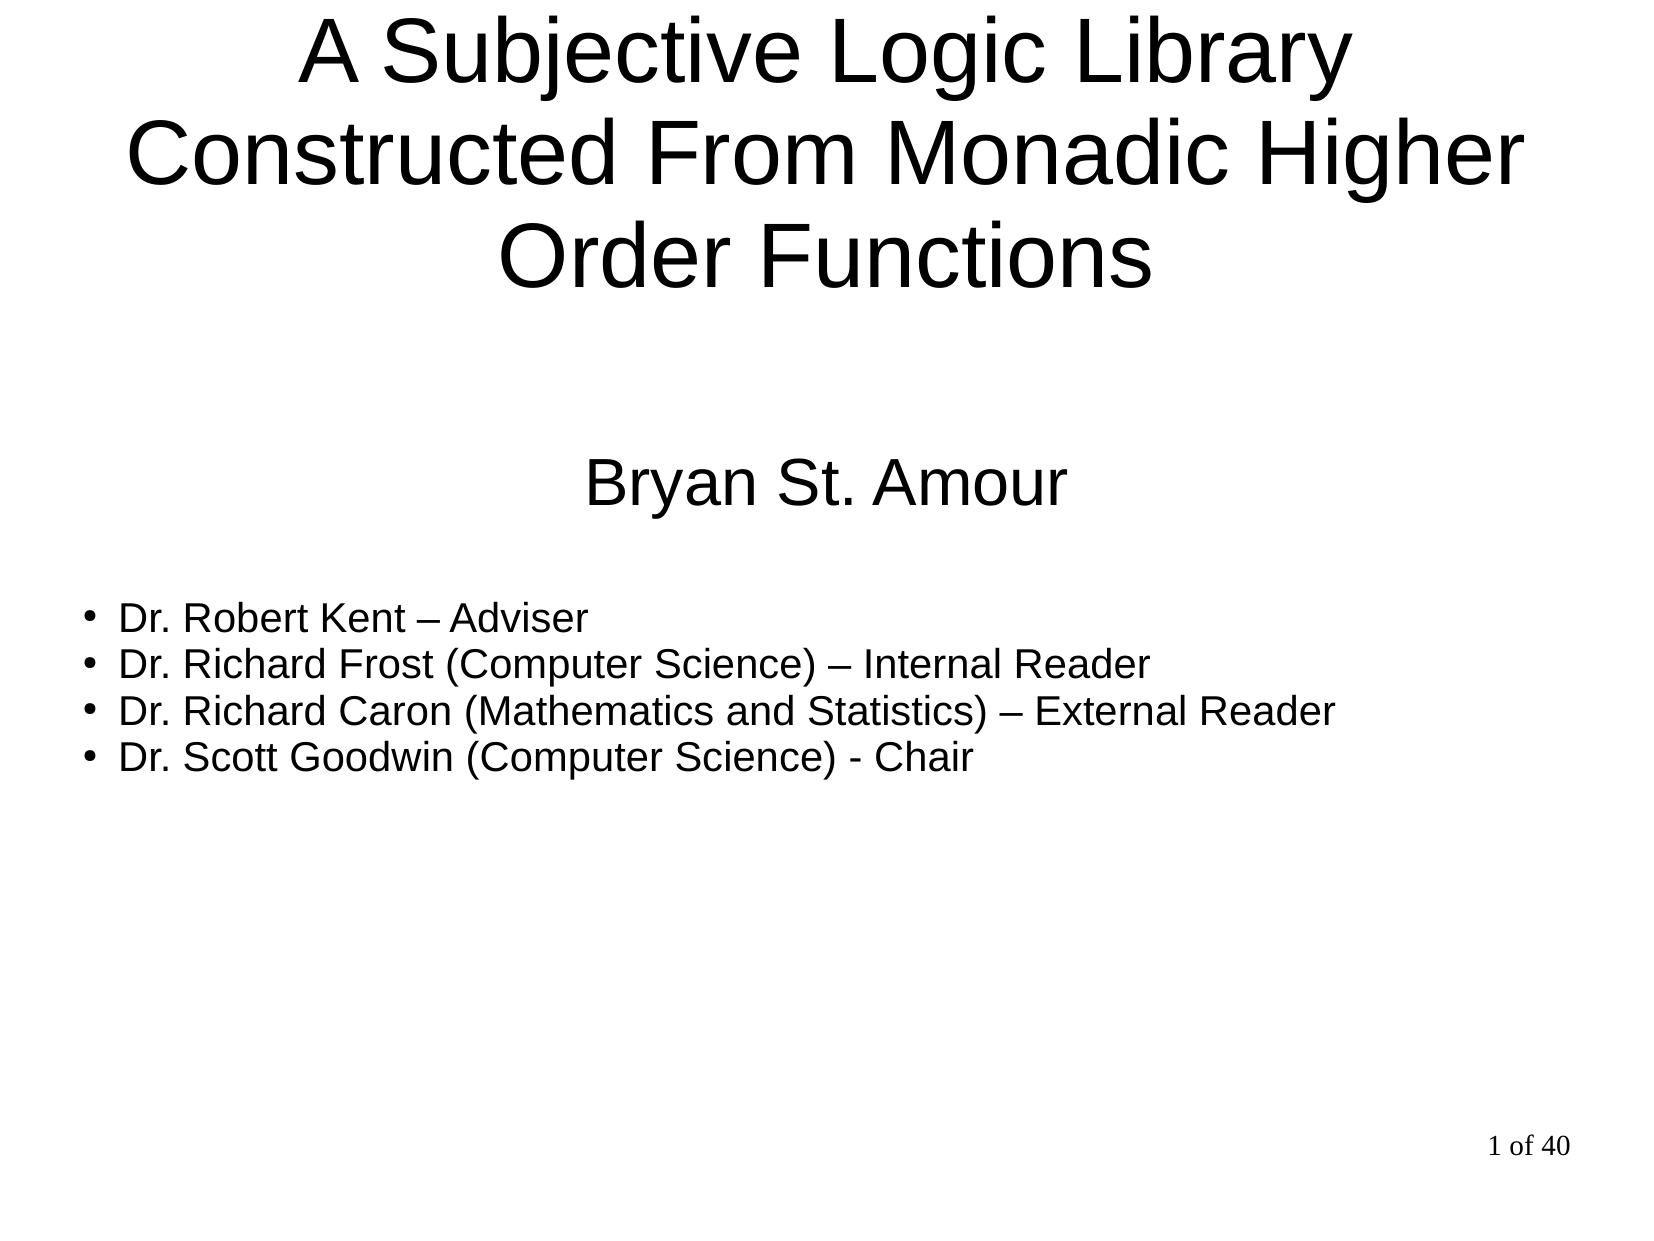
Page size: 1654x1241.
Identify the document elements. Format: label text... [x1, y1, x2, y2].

title A Subjective Logic Library Constructed From Monadic Higher Order Functions [82, 0, 1571, 290]
subtitle Bryan St. Amour Dr. Robert Kent – Adviser Dr. Richard Frost (Computer Science) – Internal Reader Dr. Richard Caron (Mathematics and Statistics) – External Reader Dr. Scott Goodwin (Computer Science) - Chair [82, 290, 1571, 1010]
